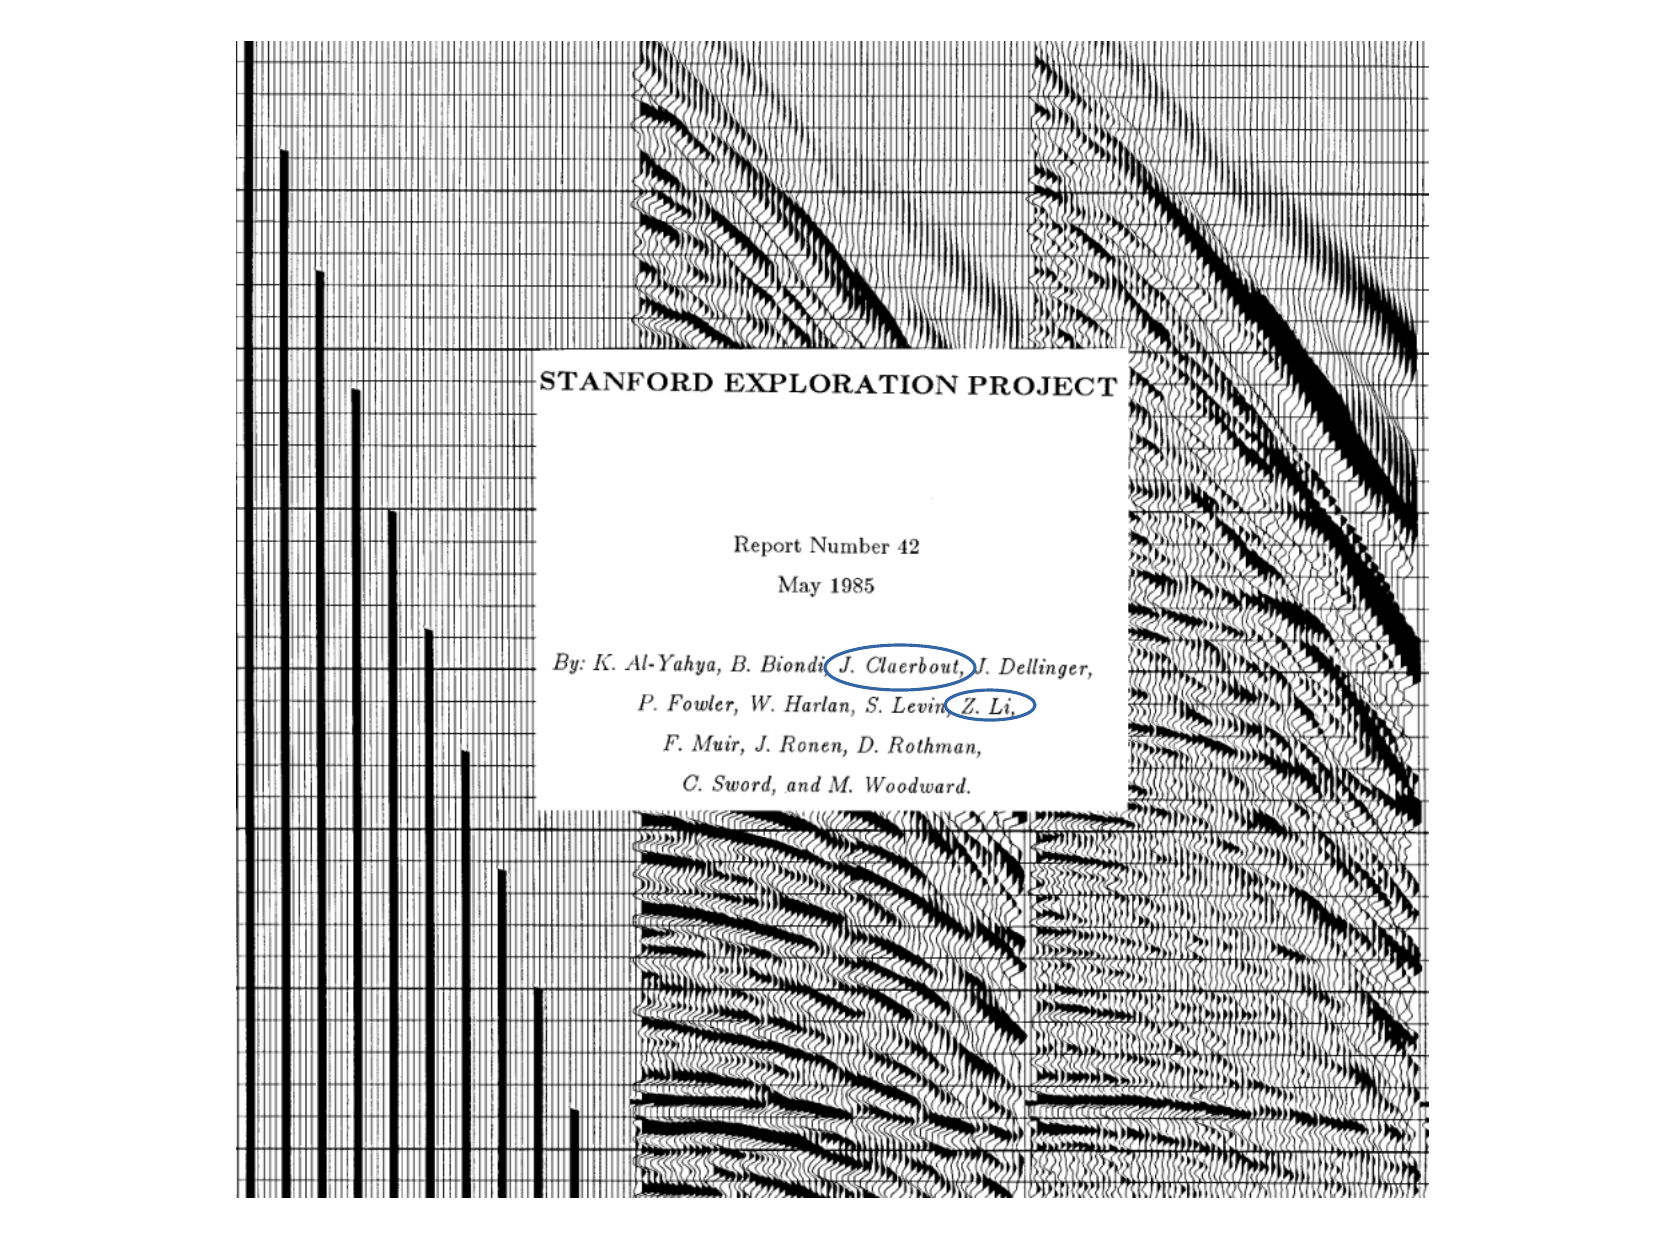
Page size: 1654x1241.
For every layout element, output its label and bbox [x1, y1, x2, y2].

picture [236, 41, 1429, 1198]
